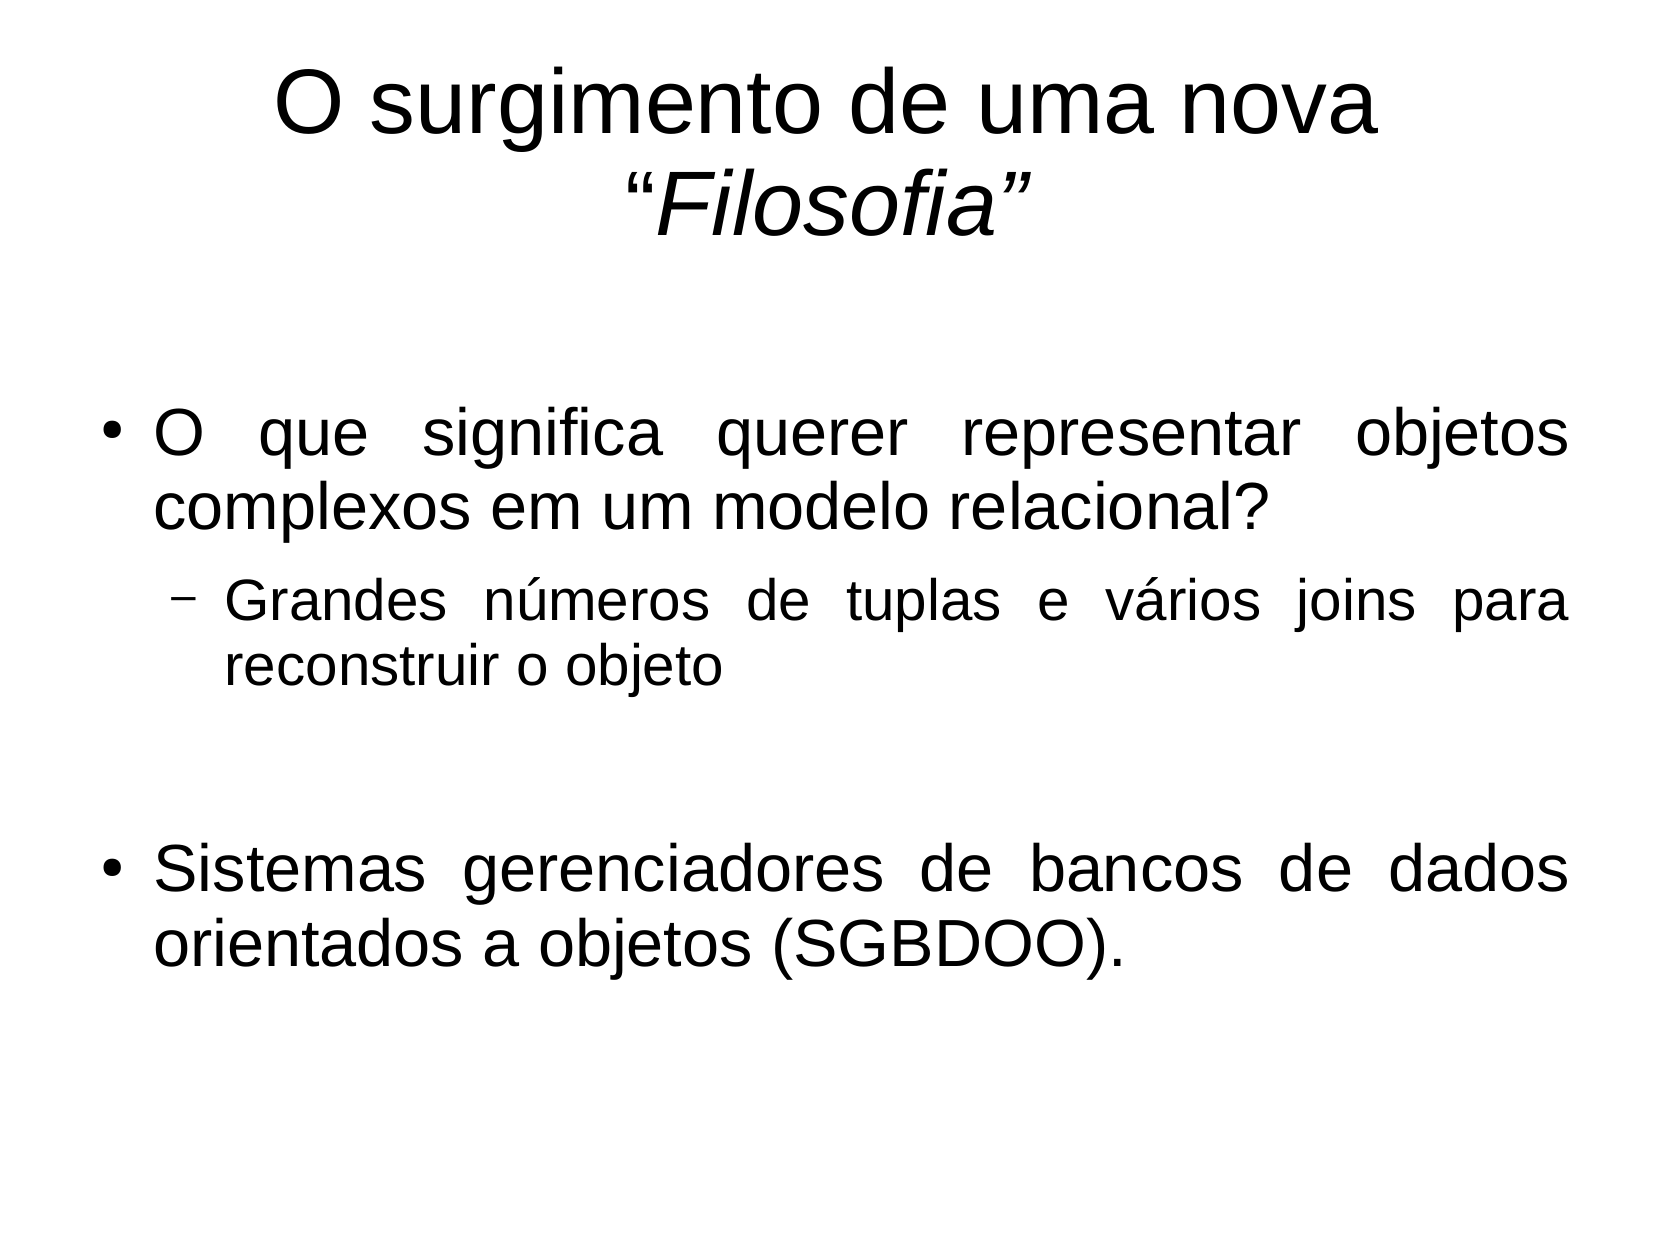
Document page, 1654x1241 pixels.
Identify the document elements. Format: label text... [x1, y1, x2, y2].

title O surgimento de uma nova “Filosofia” [82, 49, 1571, 257]
list O que significa querer representar objetos complexos em um modelo relacional? Grandes números de tuplas e vários joins para reconstruir o objeto Sistemas gerenciadores de bancos de dados orientados a objetos (SGBDOO). [82, 290, 1571, 1010]
